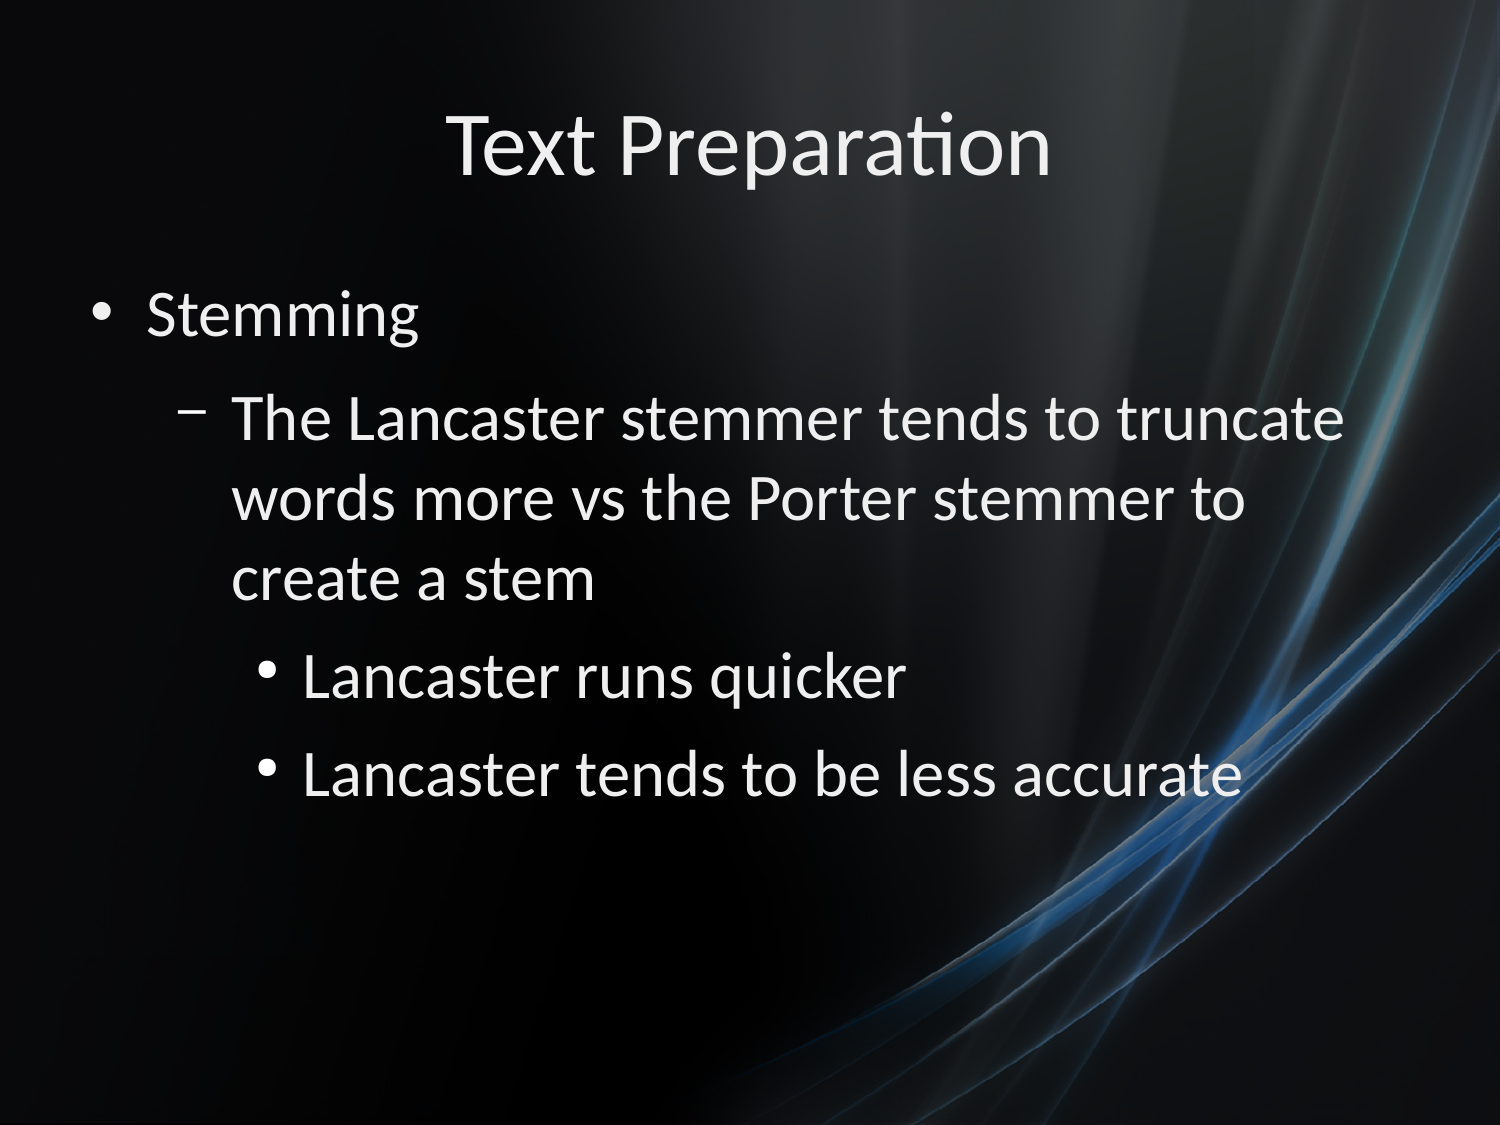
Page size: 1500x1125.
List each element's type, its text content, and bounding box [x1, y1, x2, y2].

title Text Preparation [75, 45, 1425, 233]
list Stemming The Lancaster stemmer tends to truncate words more vs the Porter stemmer to create a stem Lancaster runs quicker Lancaster tends to be less accurate [75, 262, 1425, 1005]
text_box [0, 0, 1500, 1125]
